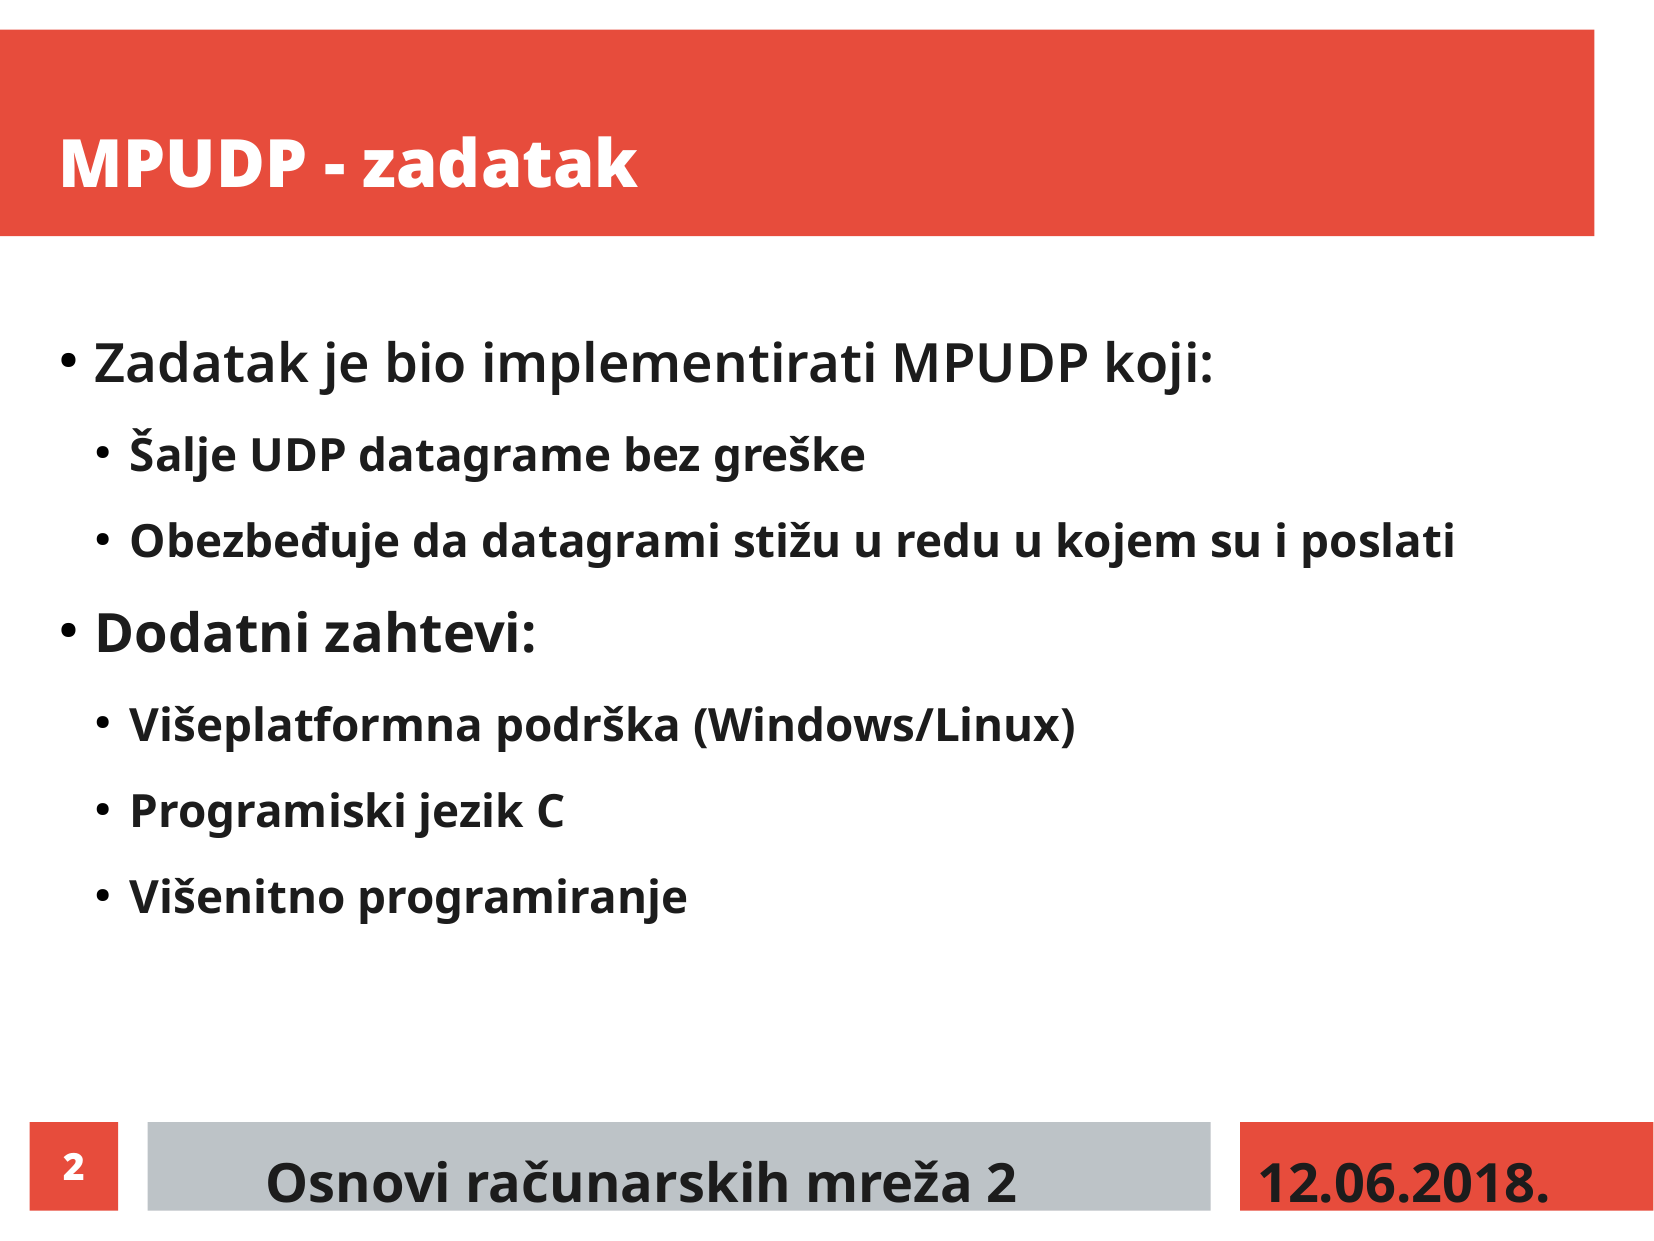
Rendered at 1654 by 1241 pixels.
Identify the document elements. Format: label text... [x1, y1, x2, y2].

text_box Osnovi računarskih mreža 2 [265, 1144, 1133, 1205]
list Zadatak je bio implementirati MPUDP koji: Šalje UDP datagrame bez greške Obezbeđuje da datagrami stižu u redu u kojem su i poslati Dodatni zahtevi: Višeplatformna podrška (Windows/Linux) Programiski jezik C Višenitno programiranje [59, 324, 1565, 1093]
text_box 12.06.2018. [1256, 1144, 1635, 1220]
title MPUDP - zadatak [59, 59, 1595, 207]
